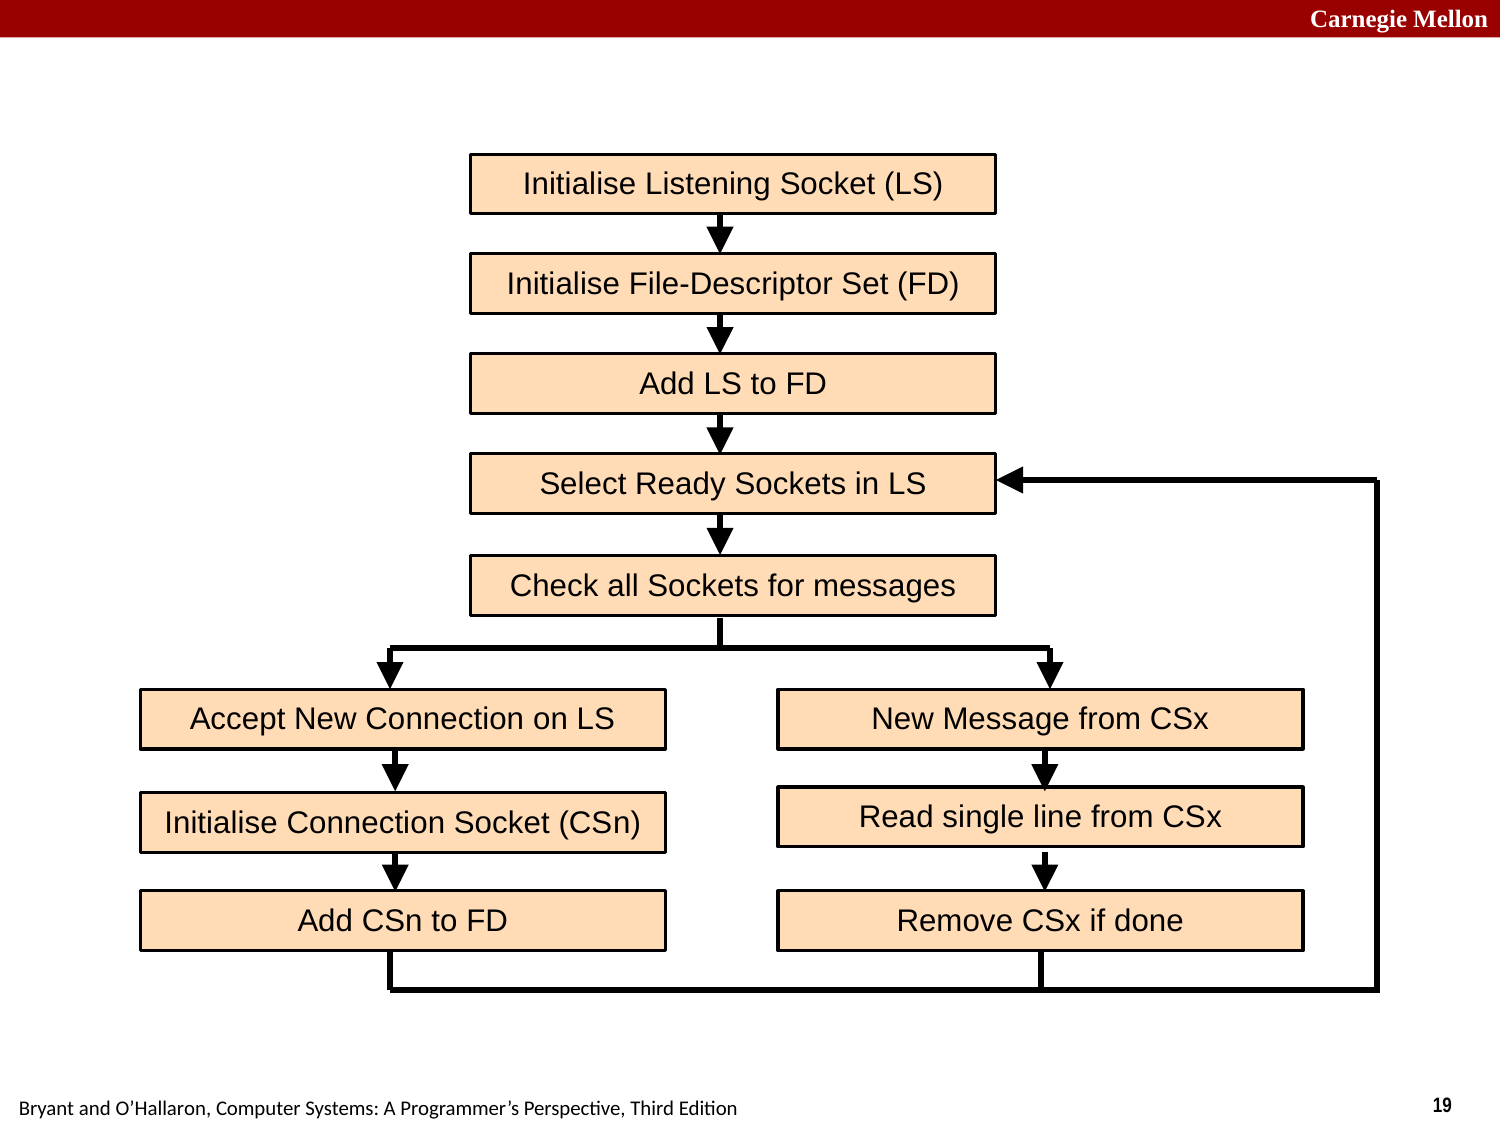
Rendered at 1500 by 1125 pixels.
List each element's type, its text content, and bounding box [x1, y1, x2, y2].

text_box New Message from CSx [777, 689, 1303, 750]
text_box Select Ready Sockets in LS [470, 453, 996, 514]
text_box Read single line from CSx [777, 787, 1303, 847]
text_box Initialise Listening Socket (LS) [470, 154, 996, 214]
text_box Check all Sockets for messages [470, 555, 996, 616]
text_box Initialise Connection Socket (CSn) [140, 792, 666, 853]
text_box Accept New Connection on LS [140, 689, 666, 750]
text_box Remove CSx if done [777, 890, 1303, 951]
text_box Add CSn to FD [140, 890, 666, 951]
text_box Add LS to FD [470, 353, 996, 414]
text_box Initialise File-Descriptor Set (FD) [470, 253, 996, 314]
